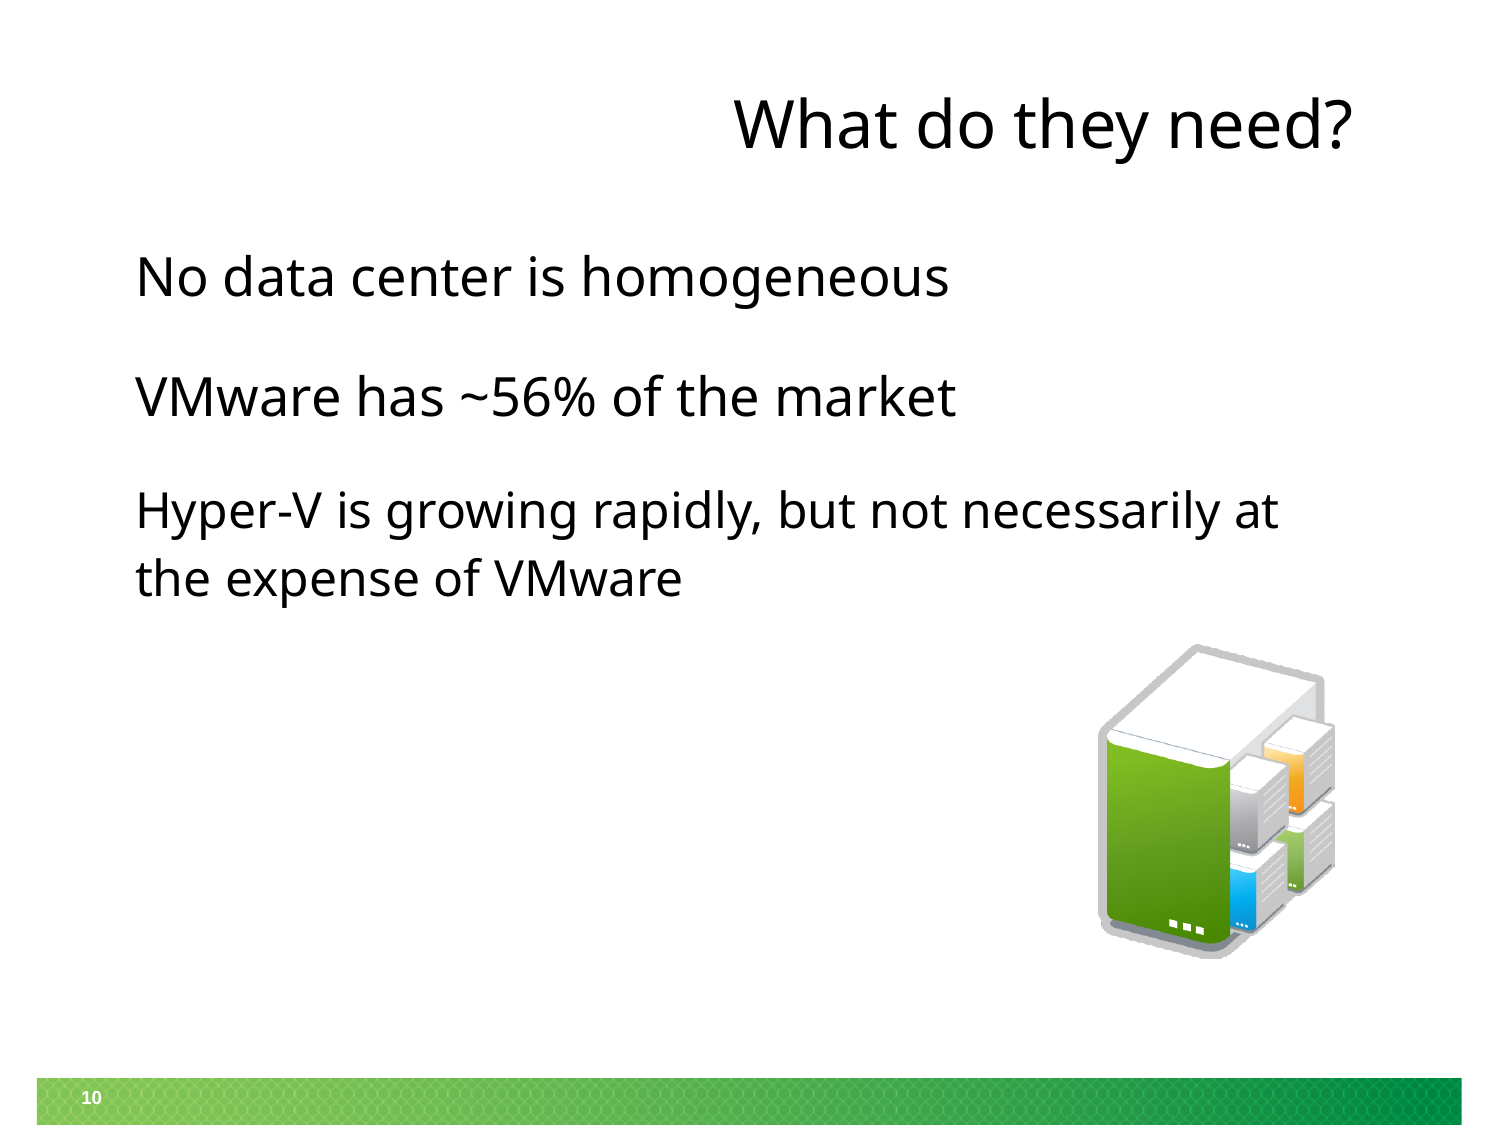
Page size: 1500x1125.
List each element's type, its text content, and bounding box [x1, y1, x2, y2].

list No data center is homogeneous [135, 238, 1372, 330]
title What do they need? [135, 41, 1372, 204]
picture [36, 1078, 1462, 1125]
list Hyper-V is growing rapidly, but not necessarily at the expense of VMware [135, 474, 1372, 612]
list VMware has ~56% of the market [135, 358, 1372, 474]
picture [1098, 644, 1336, 959]
